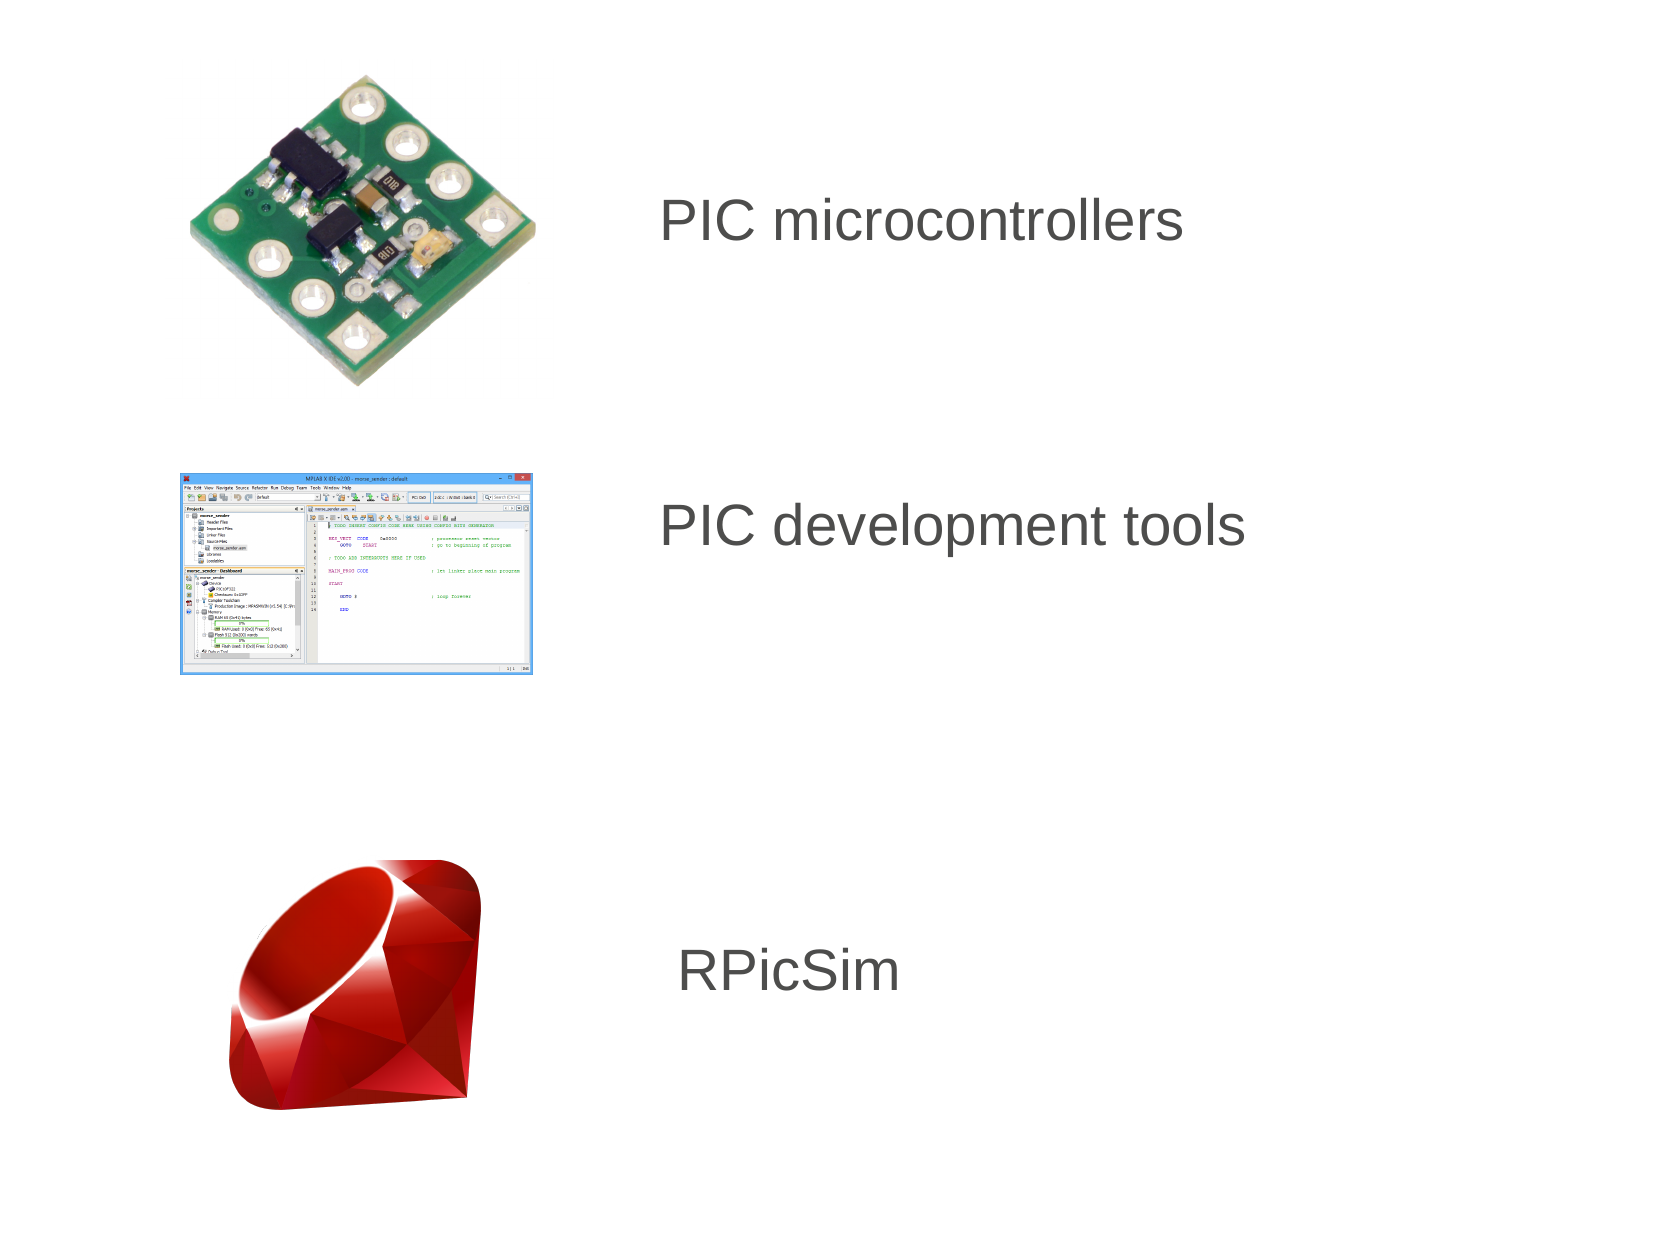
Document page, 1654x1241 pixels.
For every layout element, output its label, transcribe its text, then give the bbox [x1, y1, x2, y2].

text_box RPicSim [662, 930, 1216, 1010]
picture [225, 854, 481, 1111]
picture [165, 59, 554, 399]
text_box PIC microcontrollers [645, 180, 1366, 260]
picture [180, 473, 533, 676]
text_box PIC development tools [645, 485, 1471, 566]
